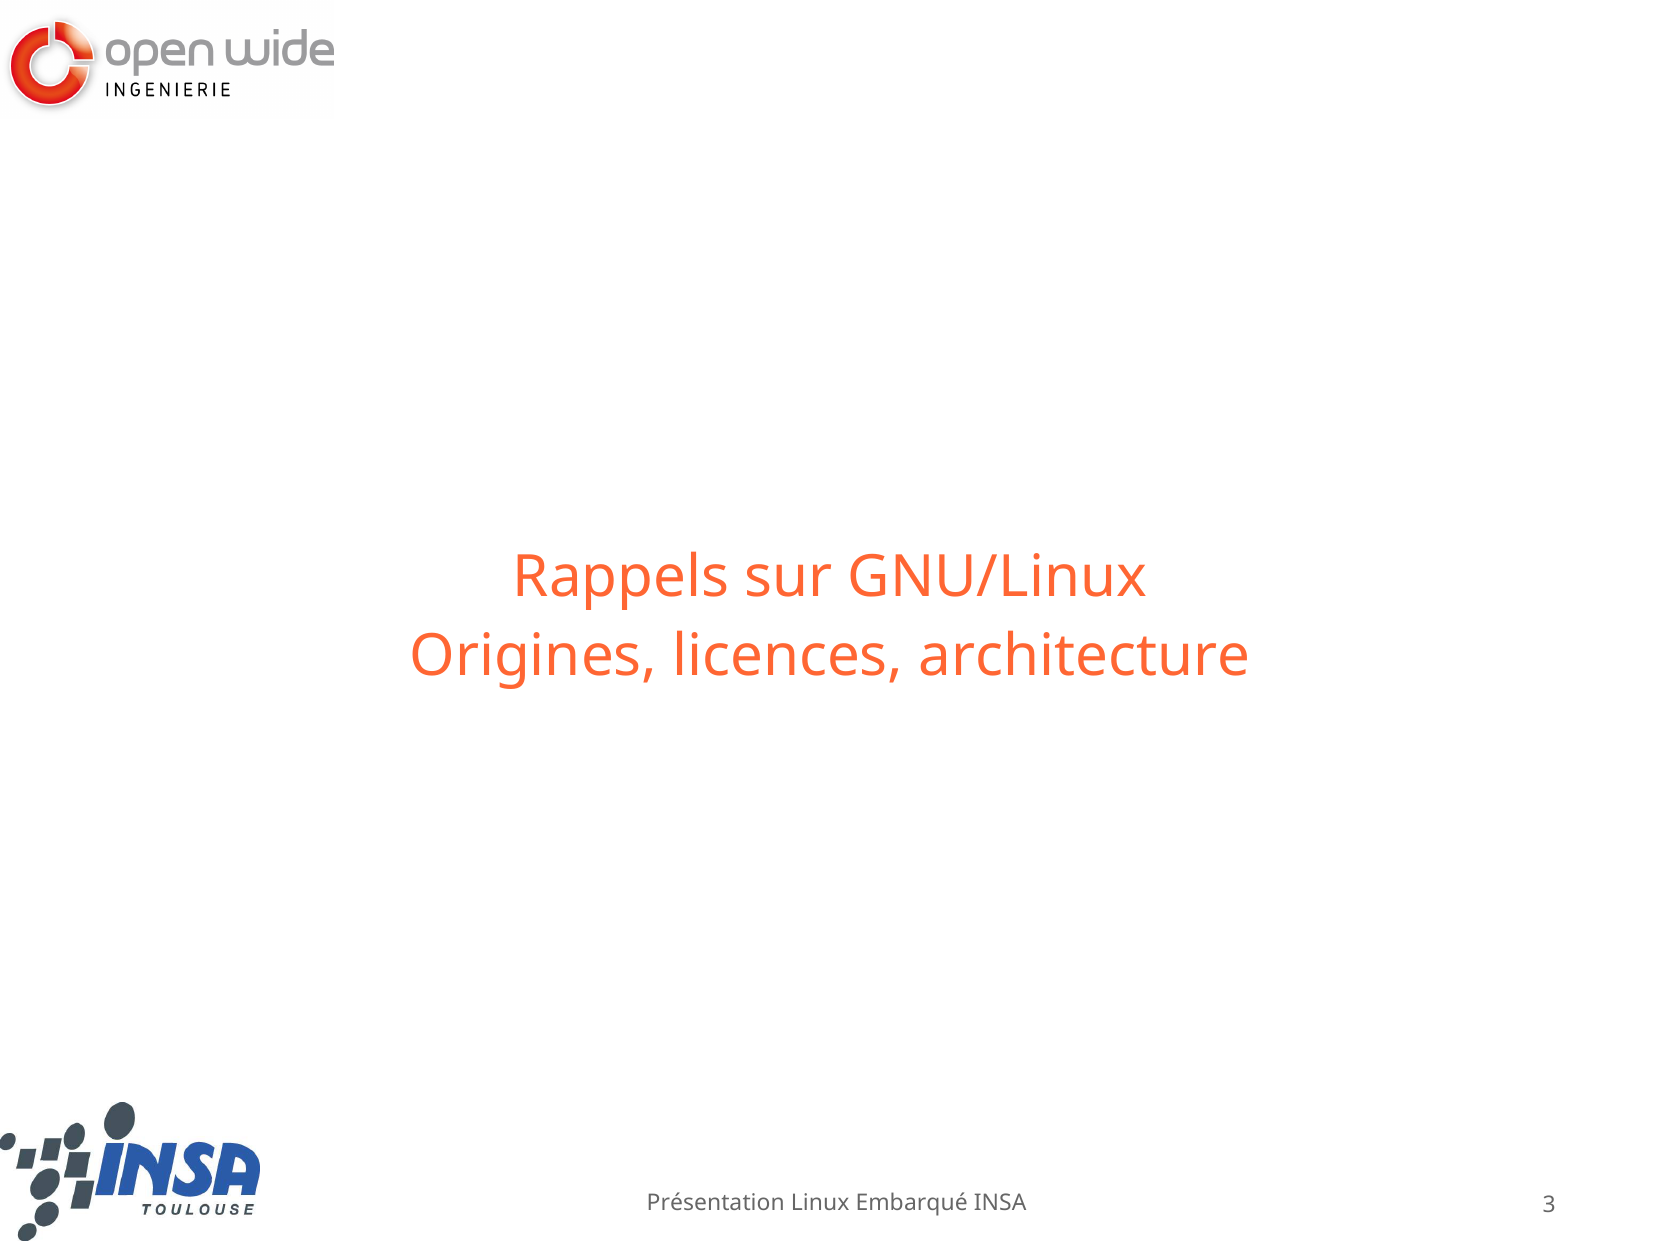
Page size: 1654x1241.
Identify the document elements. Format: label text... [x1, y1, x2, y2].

picture [0, 0, 334, 119]
picture [0, 1102, 260, 1241]
subtitle Rappels sur GNU/Linux Origines, licences, architecture [350, 195, 1309, 1031]
